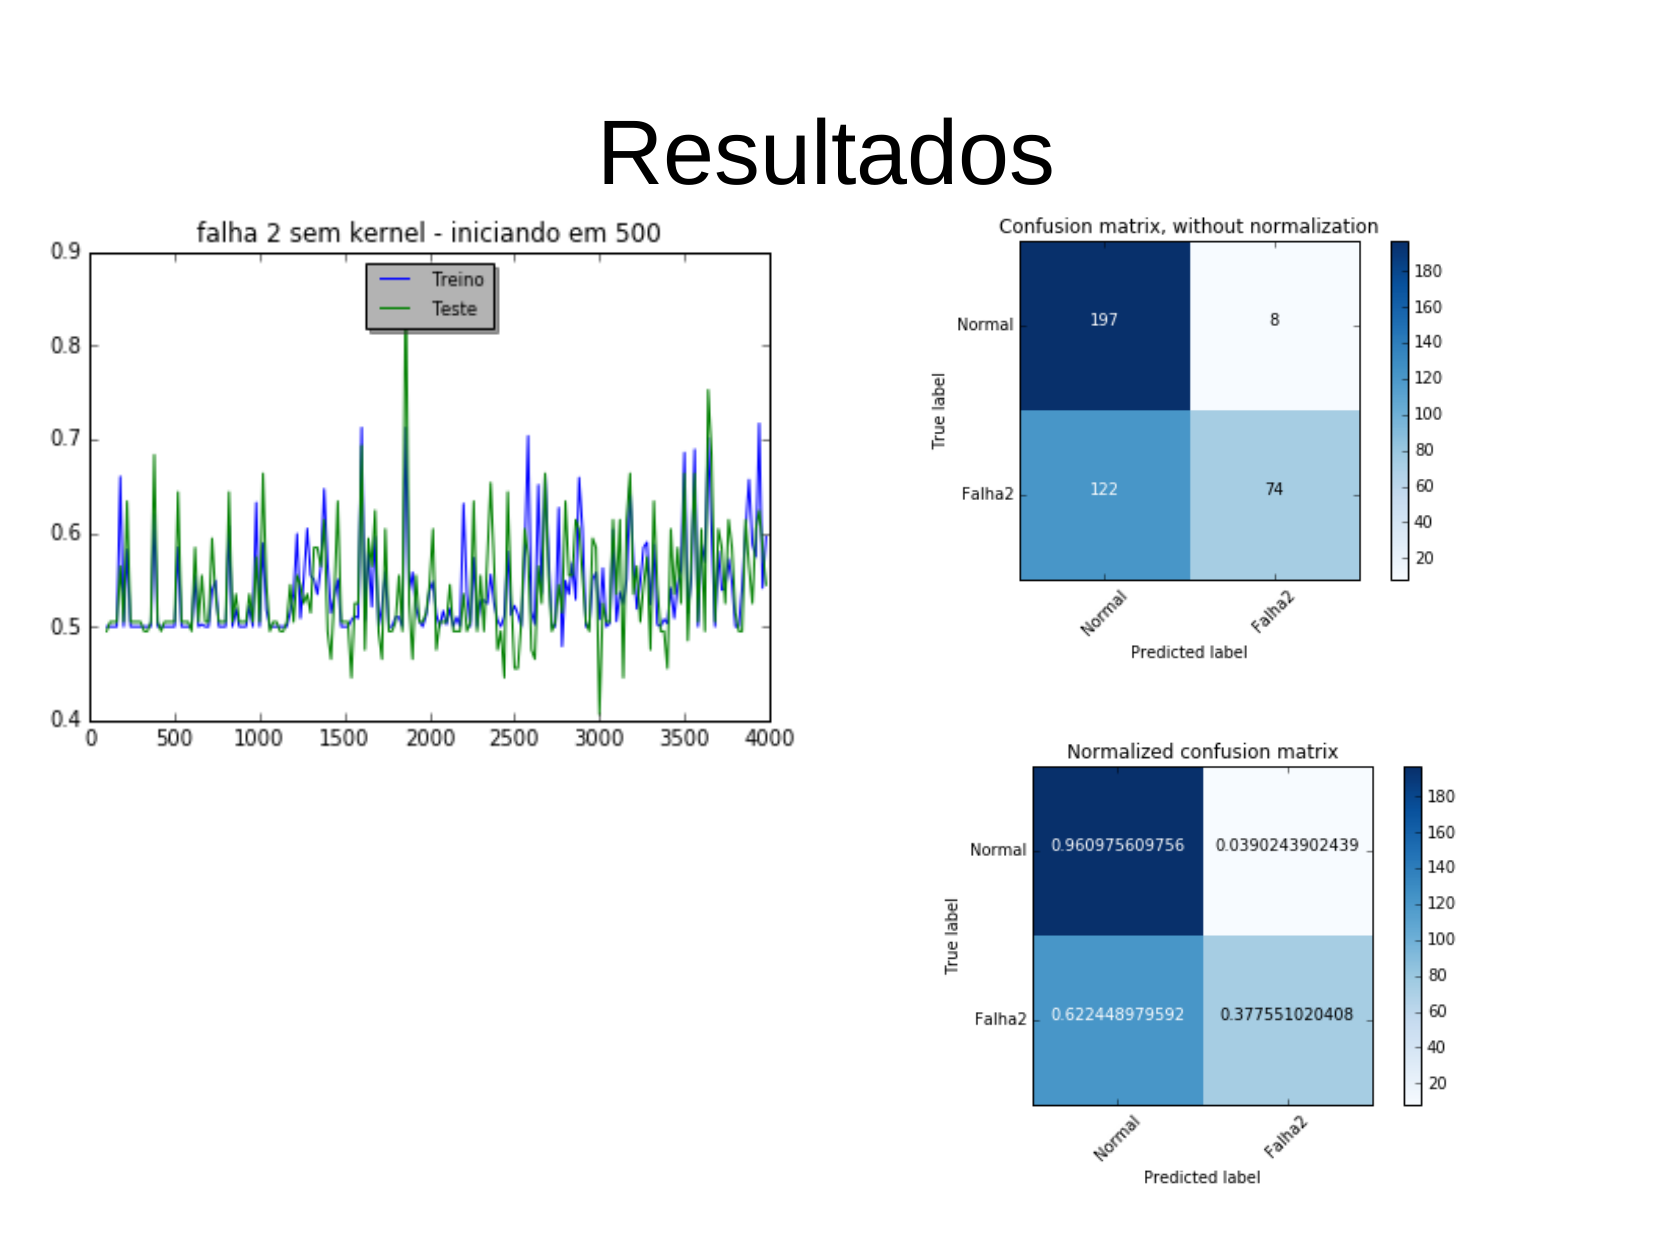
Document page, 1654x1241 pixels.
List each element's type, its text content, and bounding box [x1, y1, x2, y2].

picture [918, 191, 1477, 674]
picture [35, 188, 843, 780]
title Resultados [82, 49, 1571, 257]
picture [942, 696, 1501, 1196]
